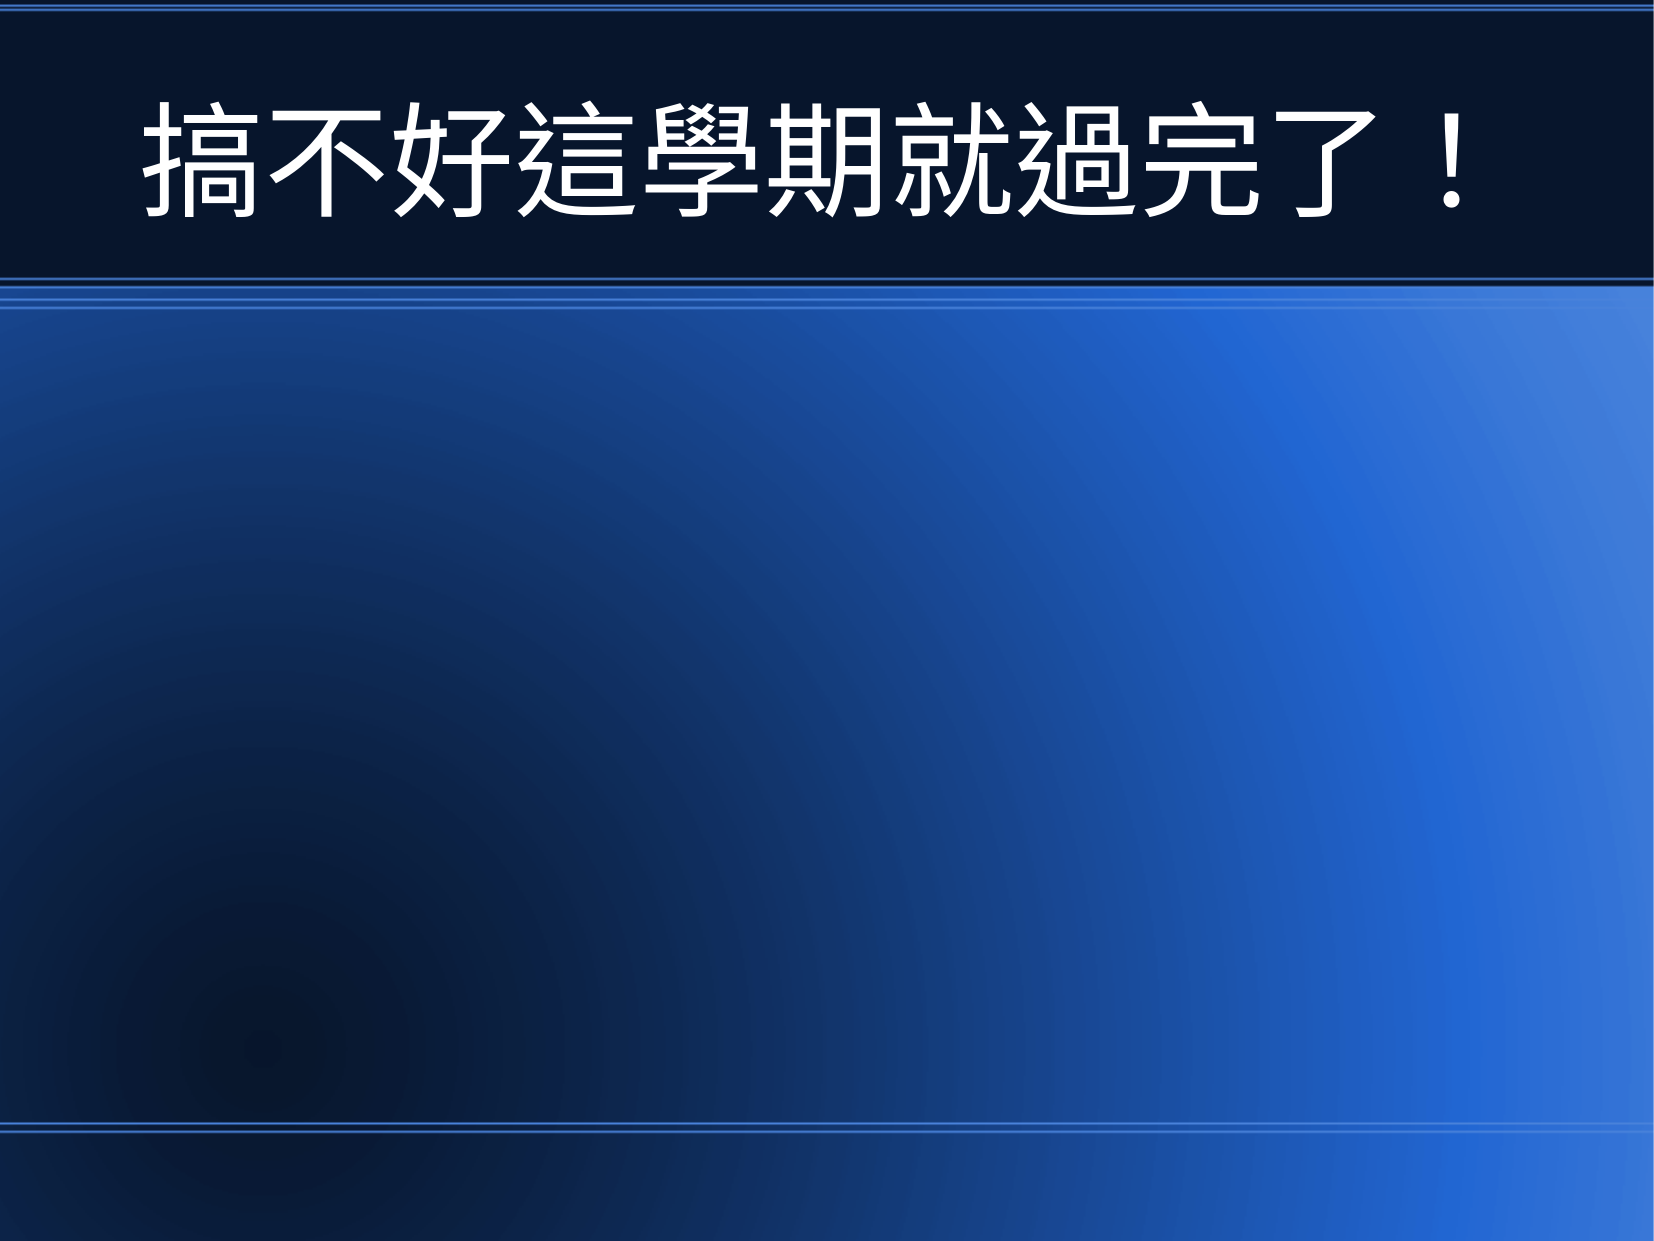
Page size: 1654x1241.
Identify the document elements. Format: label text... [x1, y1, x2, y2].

title 搞不好這學期就過完了！ [82, 49, 1571, 257]
picture [0, 0, 1654, 1241]
